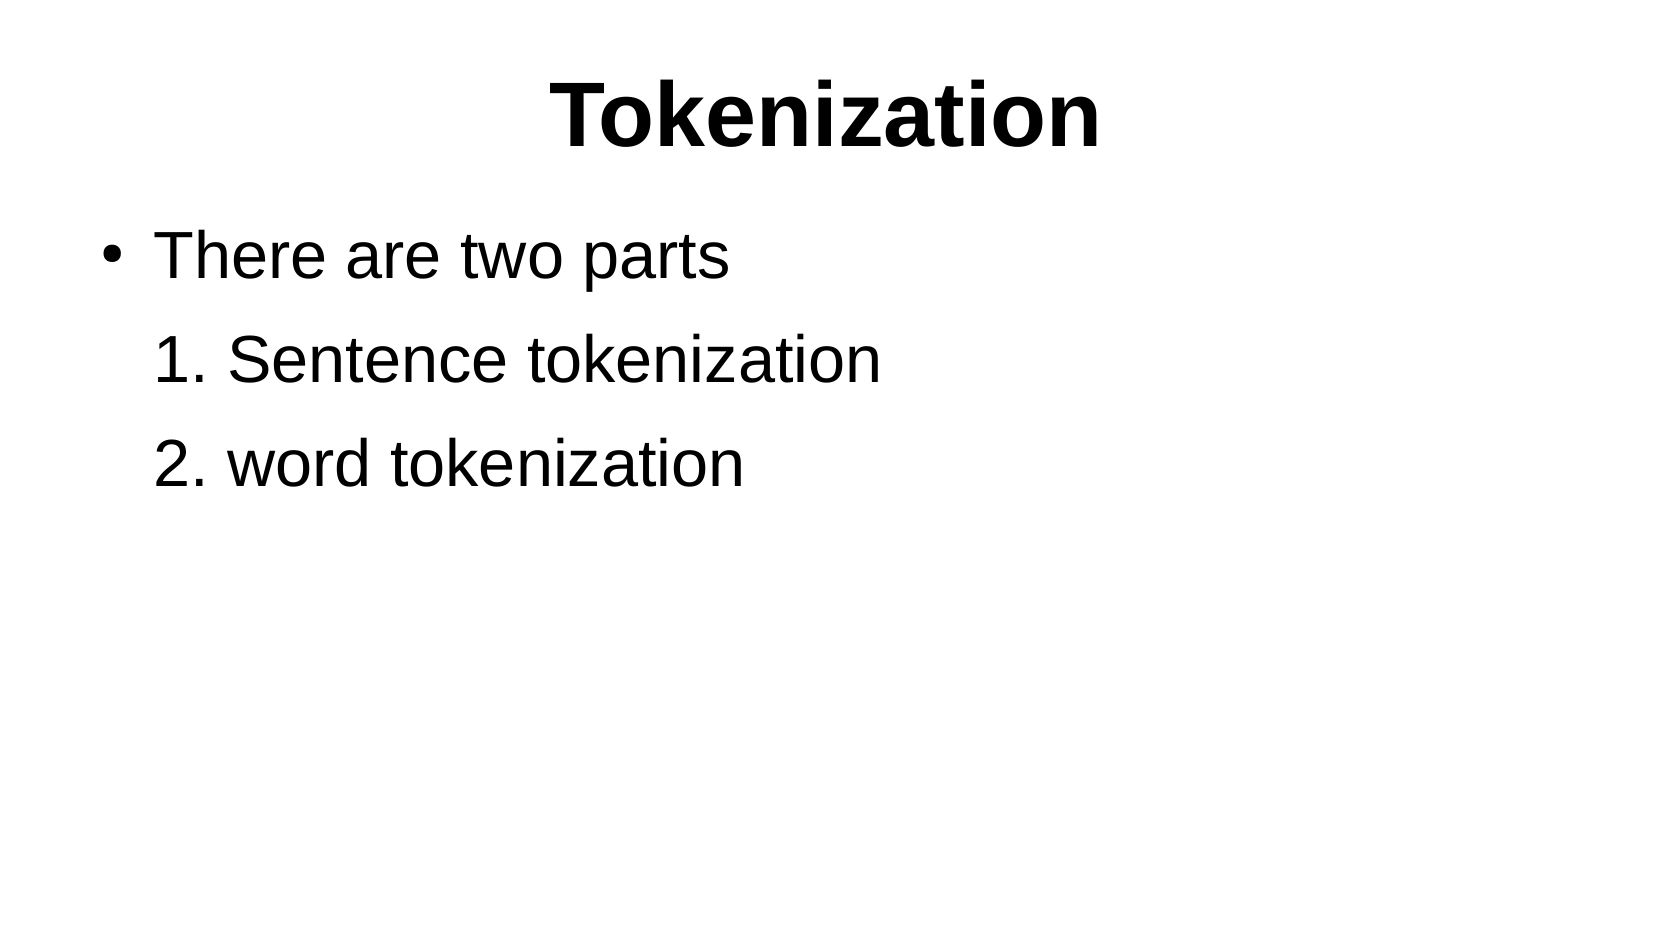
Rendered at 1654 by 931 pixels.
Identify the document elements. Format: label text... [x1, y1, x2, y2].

list There are two parts 1. Sentence tokenization 2. word tokenization [82, 217, 1571, 758]
title Tokenization [82, 37, 1571, 193]
